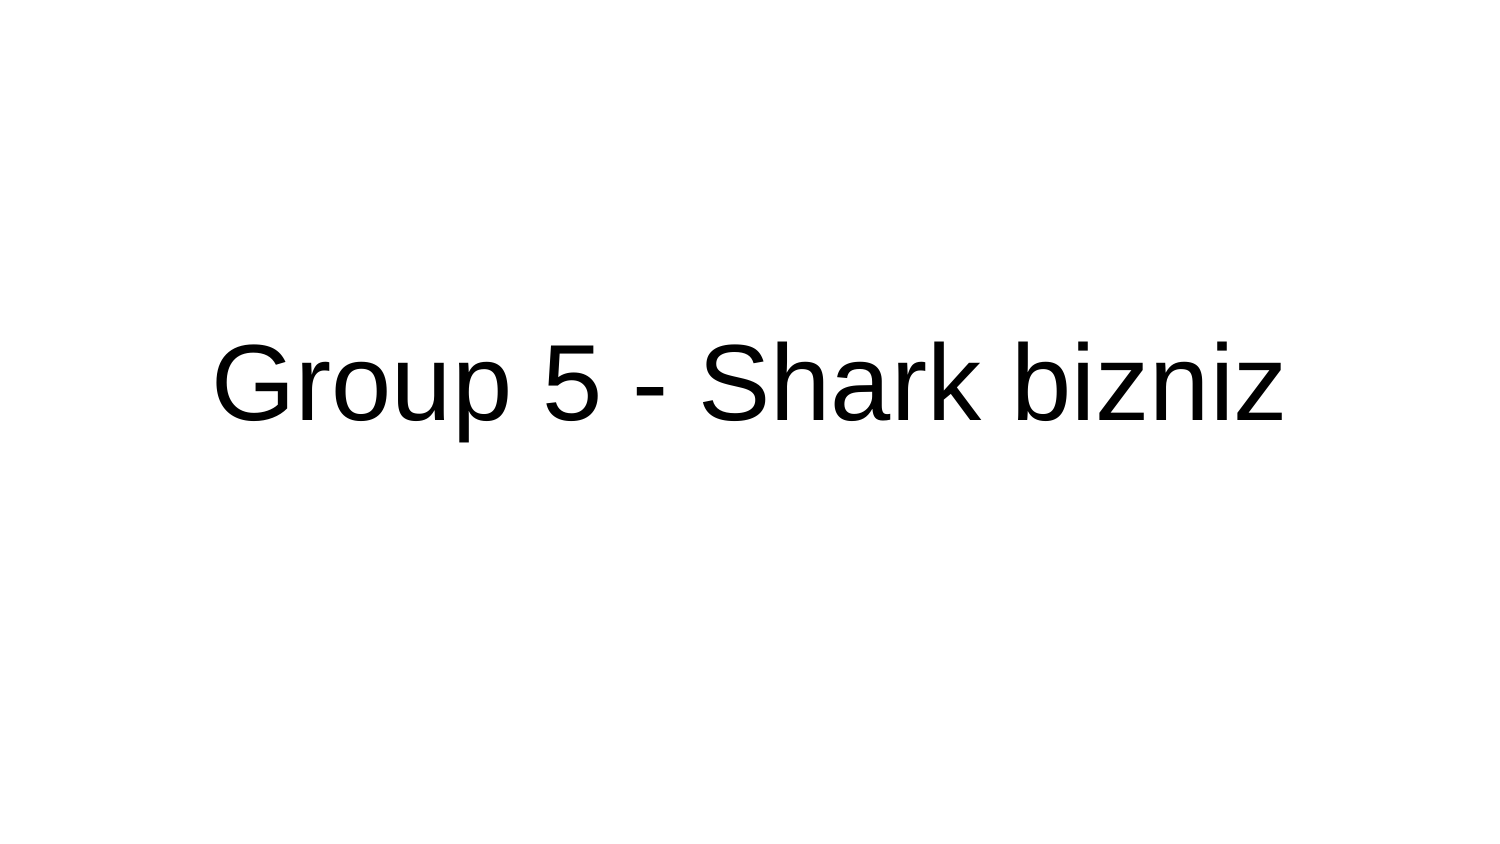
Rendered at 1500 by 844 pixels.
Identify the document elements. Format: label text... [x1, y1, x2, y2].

title Group 5 - Shark bizniz [51, 122, 1449, 459]
